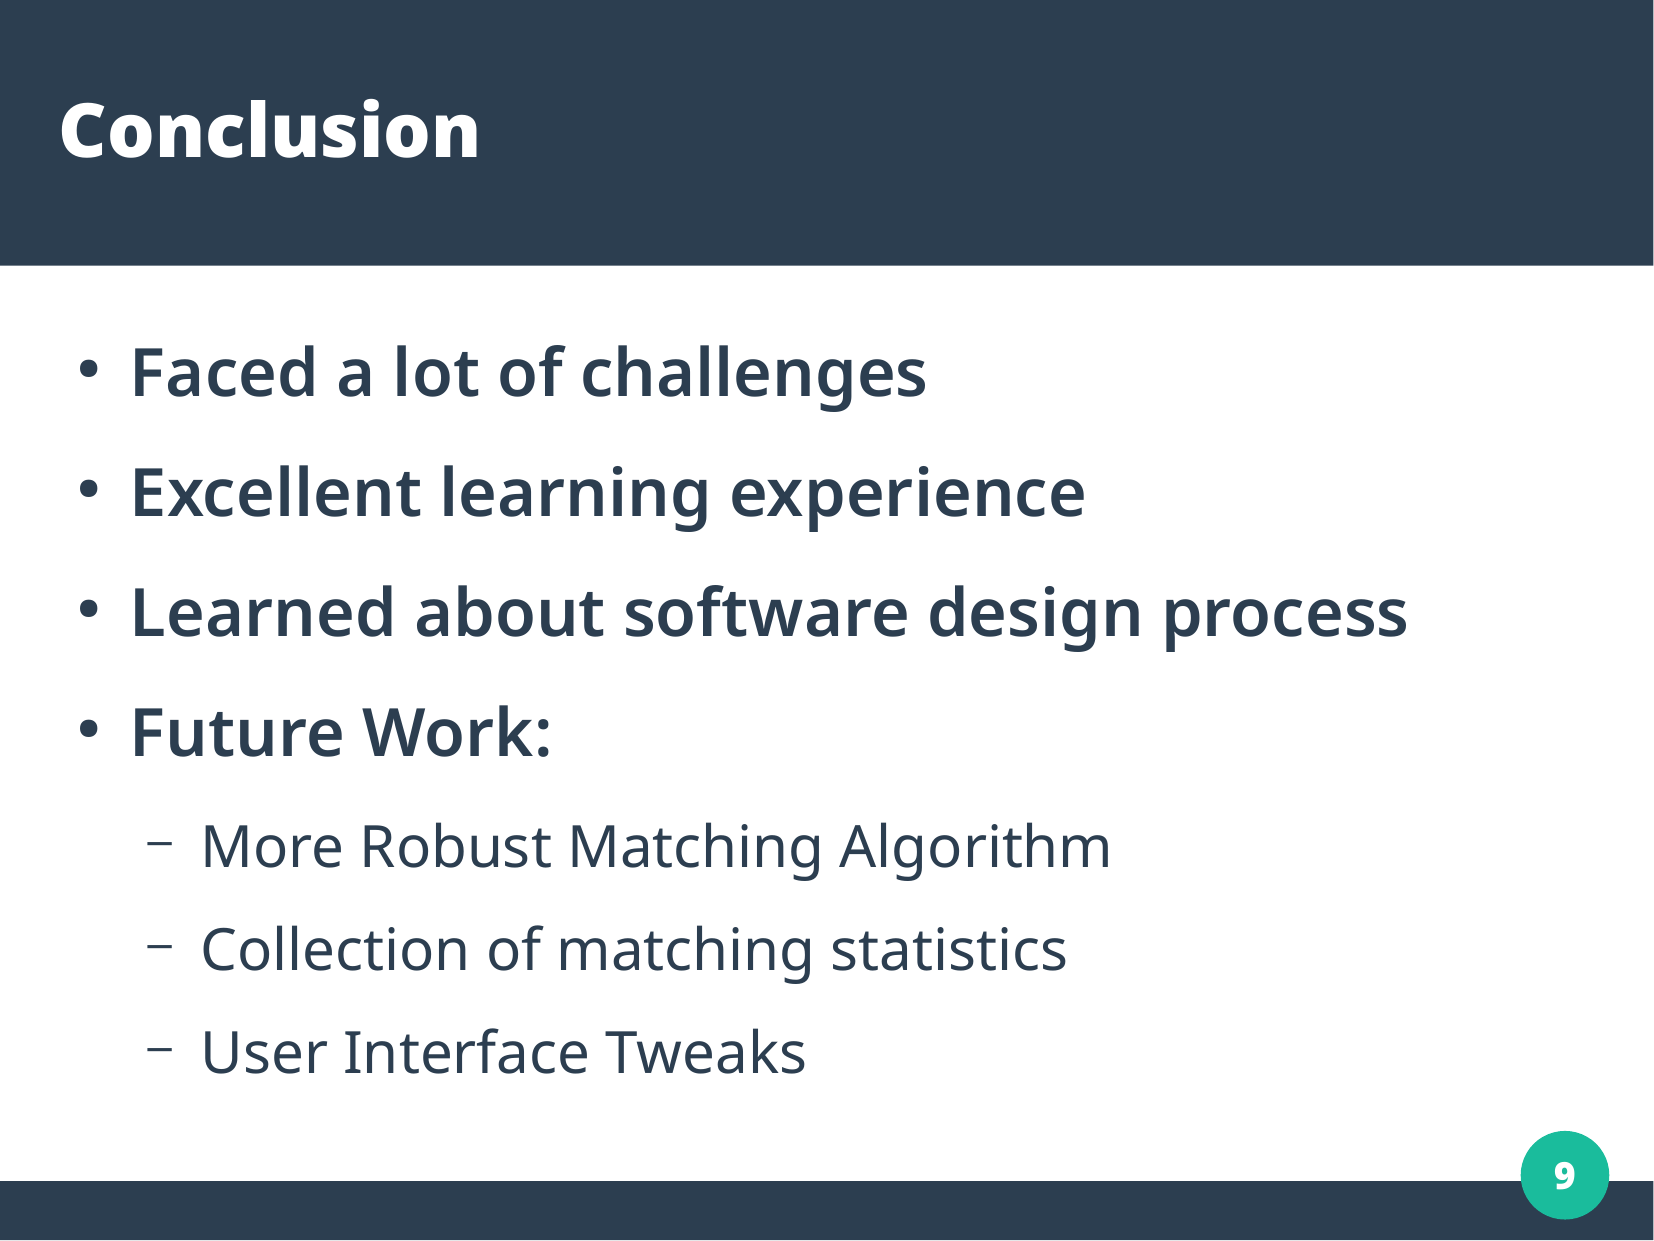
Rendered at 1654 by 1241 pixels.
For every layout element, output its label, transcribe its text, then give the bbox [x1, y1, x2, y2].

title Conclusion [59, 49, 1595, 207]
list Faced a lot of challenges Excellent learning experience Learned about software design process Future Work: More Robust Matching Algorithm Collection of matching statistics User Interface Tweaks [59, 324, 1595, 1152]
